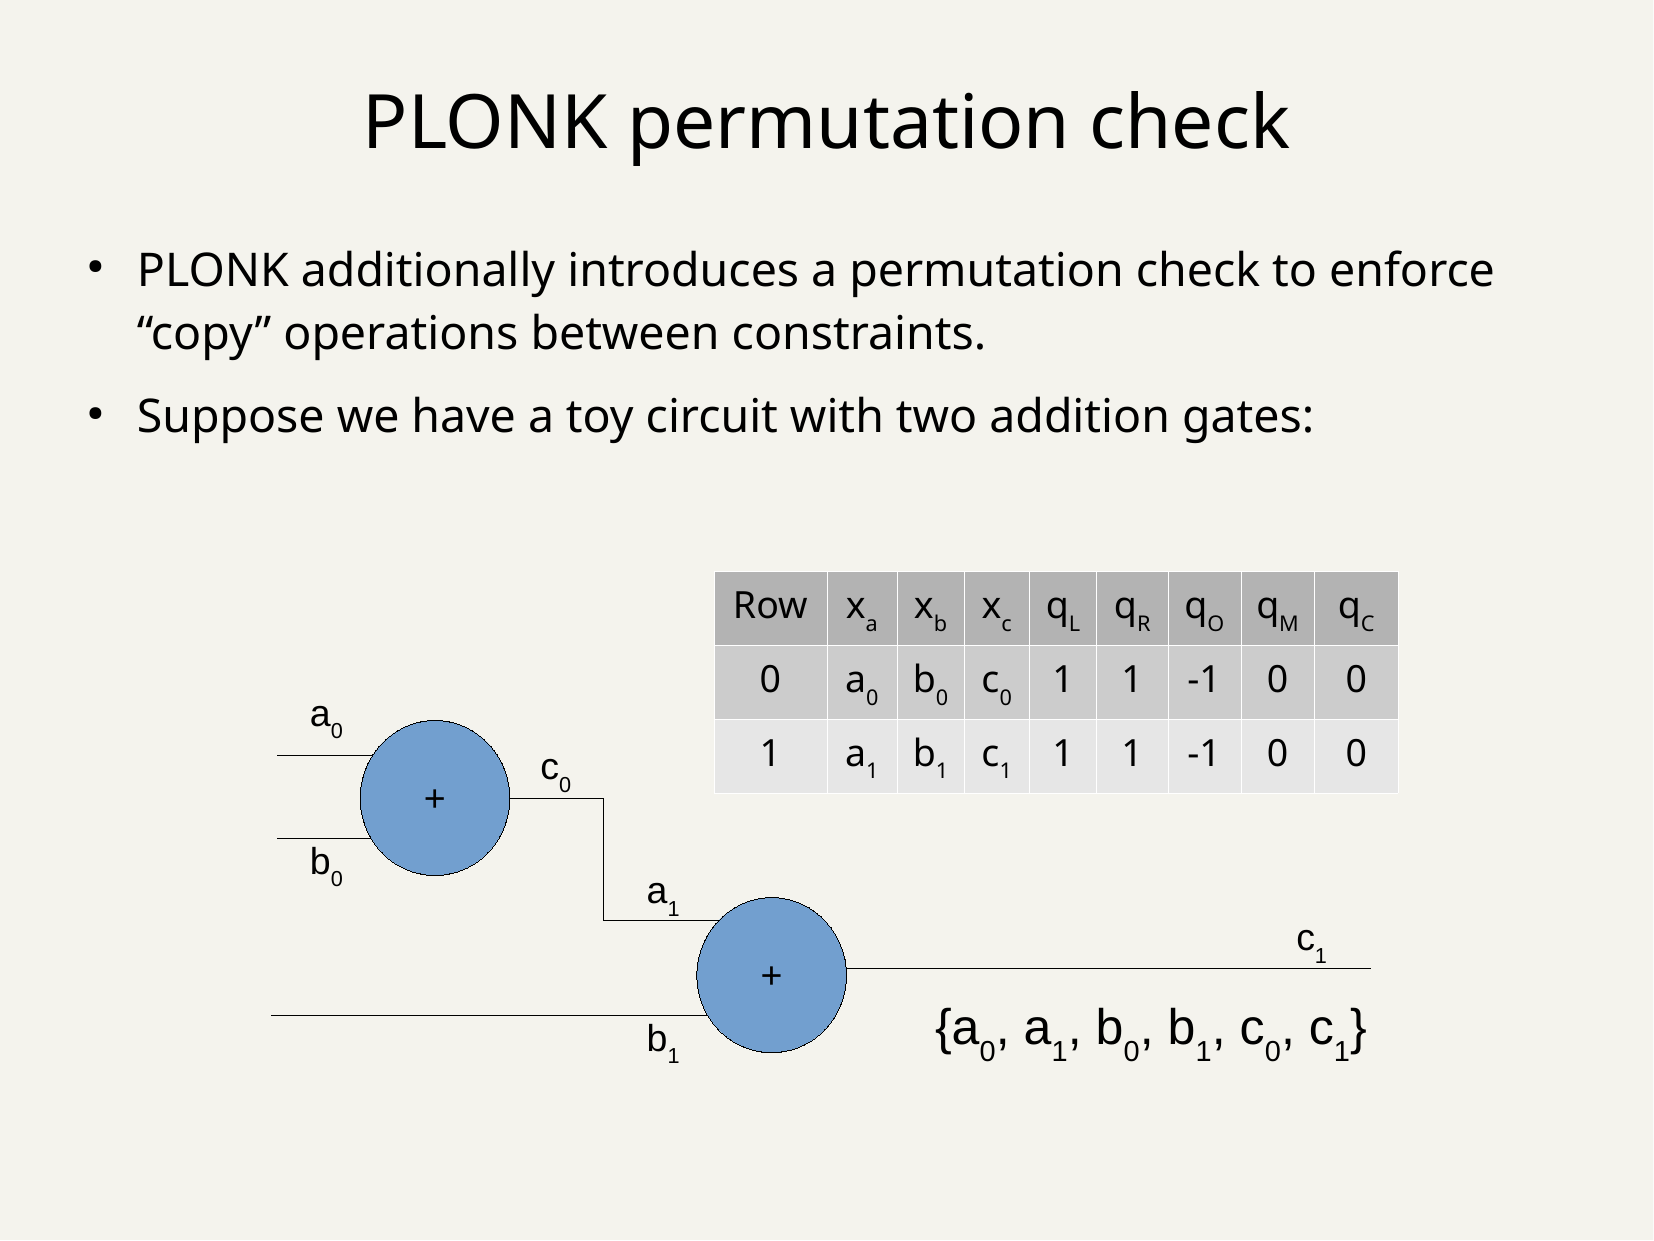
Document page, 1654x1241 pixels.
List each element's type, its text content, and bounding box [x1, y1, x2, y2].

text_box a1 [631, 862, 703, 920]
text_box c1 [1281, 909, 1353, 976]
table_cell -1 [1169, 720, 1241, 793]
text_box {a0, a1, b0, b1, c0, c1} [920, 992, 1382, 1075]
text_box + [696, 897, 847, 1053]
table_cell 1 [1097, 720, 1168, 793]
table_cell 0 [715, 646, 827, 719]
text_box a1 [631, 921, 703, 928]
table_header qR [1097, 572, 1168, 645]
table_header qL [1030, 572, 1096, 645]
table_cell 0 [1242, 646, 1314, 719]
table_header xa [828, 572, 897, 645]
table_header qM [1242, 572, 1314, 645]
table_cell 1 [715, 720, 827, 793]
text_box + [360, 720, 510, 876]
table_header qC [1315, 572, 1398, 645]
table_cell b0 [898, 646, 964, 719]
table_cell 0 [1315, 720, 1398, 793]
table_header Row [715, 572, 827, 645]
table_cell 0 [1315, 646, 1398, 719]
table_cell 1 [1097, 646, 1168, 719]
table_cell -1 [1169, 646, 1241, 719]
table_cell 1 [1030, 646, 1096, 719]
text_box a0 [295, 685, 367, 751]
title PLONK permutation check [82, 49, 1571, 189]
text_box b1 [631, 1009, 703, 1076]
table_cell c0 [965, 646, 1029, 719]
list PLONK additionally introduces a permutation check to enforce “copy” operations between constraints. Suppose we have a toy circuit with two addition gates: [70, 236, 1571, 449]
table_header qO [1169, 572, 1241, 645]
text_box b0 [295, 832, 367, 899]
table_cell a1 [828, 720, 897, 793]
table_cell 1 [1030, 720, 1096, 793]
table_cell a0 [828, 646, 897, 719]
table_cell 0 [1242, 720, 1314, 793]
text_box c0 [525, 738, 597, 804]
table_cell c1 [965, 720, 1029, 793]
table_header xc [965, 572, 1029, 645]
table_header xb [898, 572, 964, 645]
table_cell b1 [898, 720, 964, 793]
